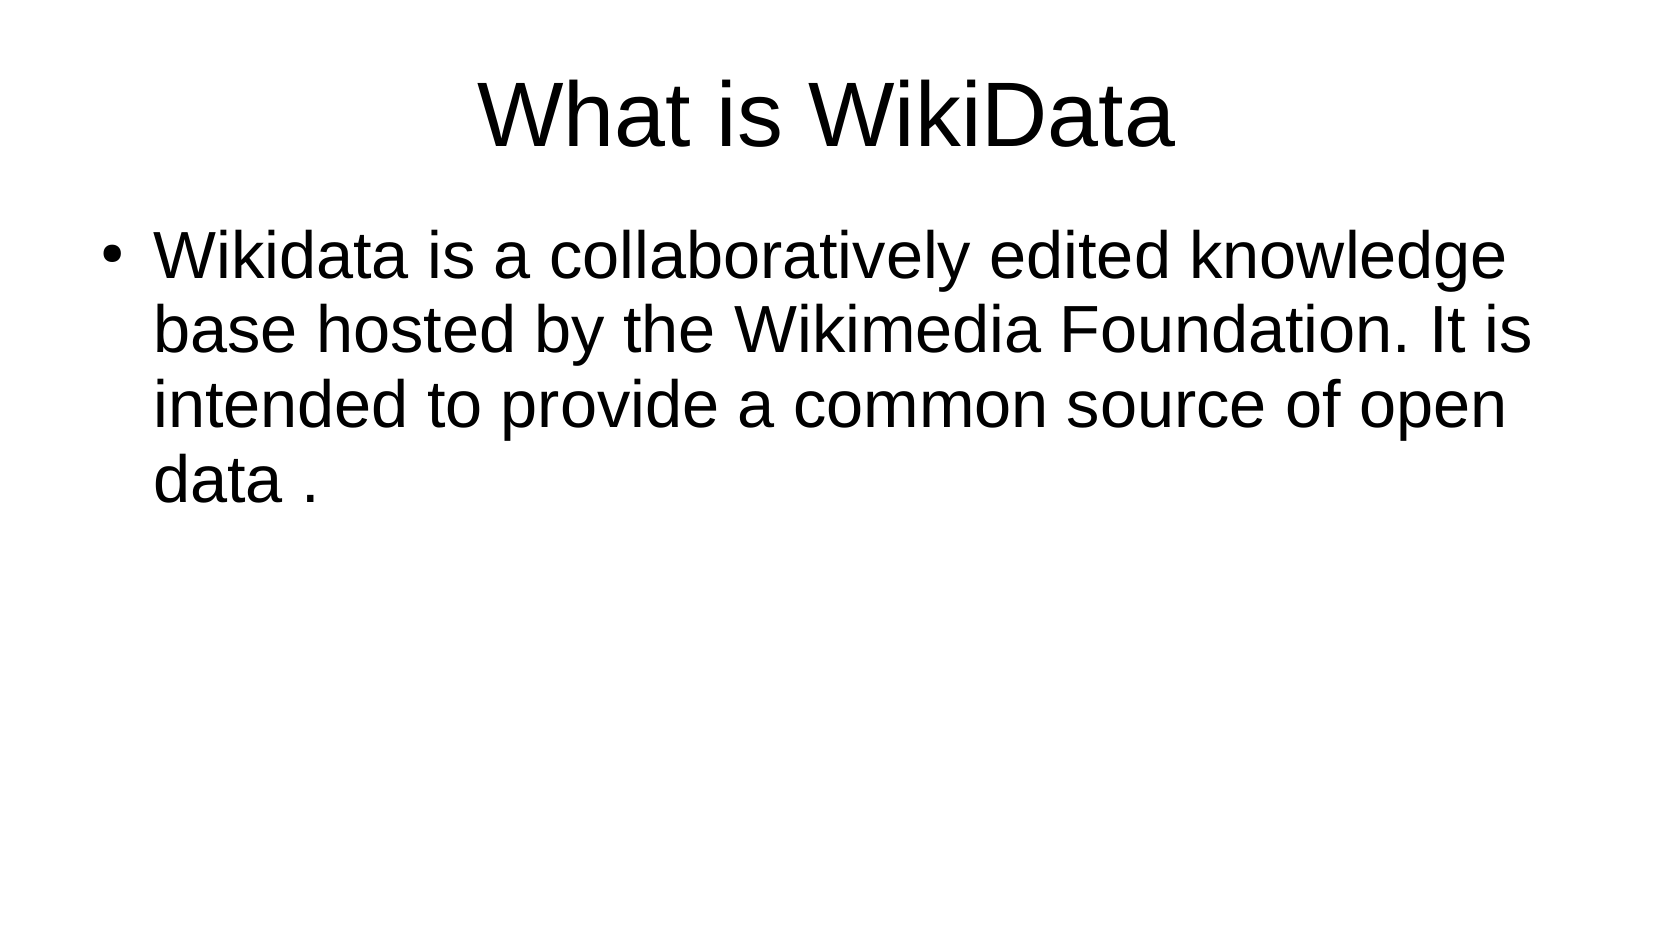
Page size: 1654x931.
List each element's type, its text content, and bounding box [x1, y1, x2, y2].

list Wikidata is a collaboratively edited knowledge base hosted by the Wikimedia Foundation. It is intended to provide a common source of open data . [82, 217, 1571, 758]
title What is WikiData [82, 37, 1571, 193]
